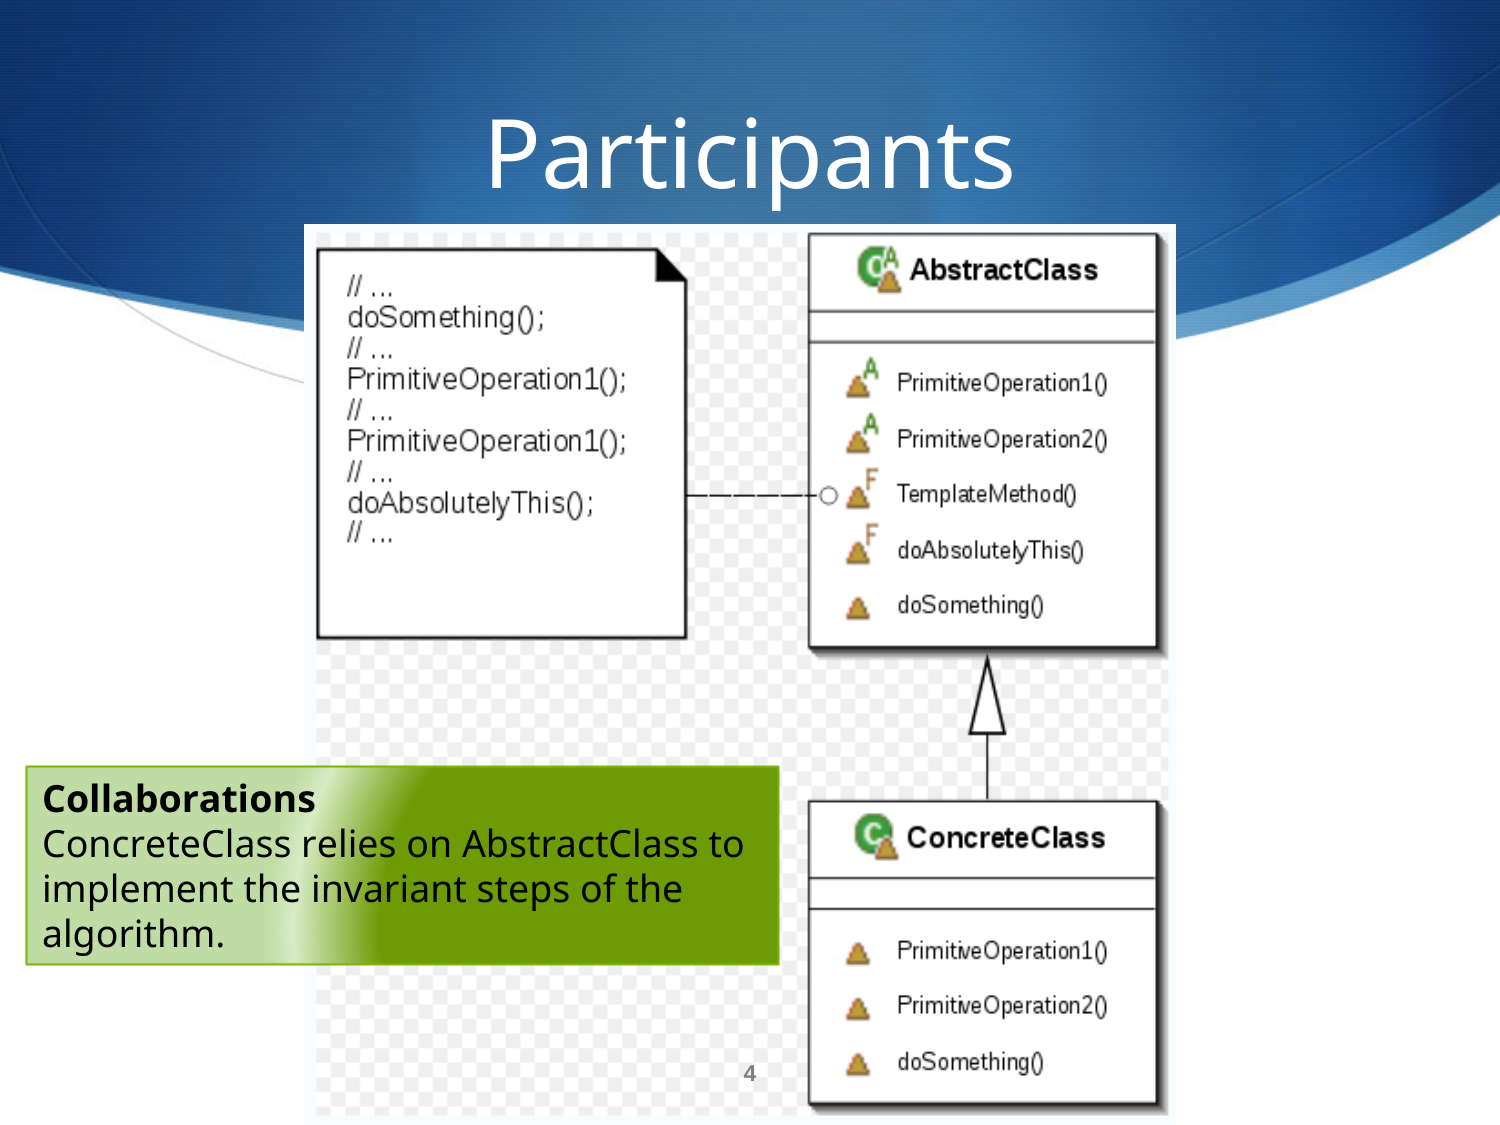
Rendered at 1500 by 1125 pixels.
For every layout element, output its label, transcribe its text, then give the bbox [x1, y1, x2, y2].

picture [0, 0, 1500, 1125]
title Participants [75, 56, 1426, 244]
text_box <number> [706, 1042, 794, 1103]
text_box Collaborations ConcreteClass relies on AbstractClass to implement the invariant steps of the algorithm. [27, 767, 778, 963]
